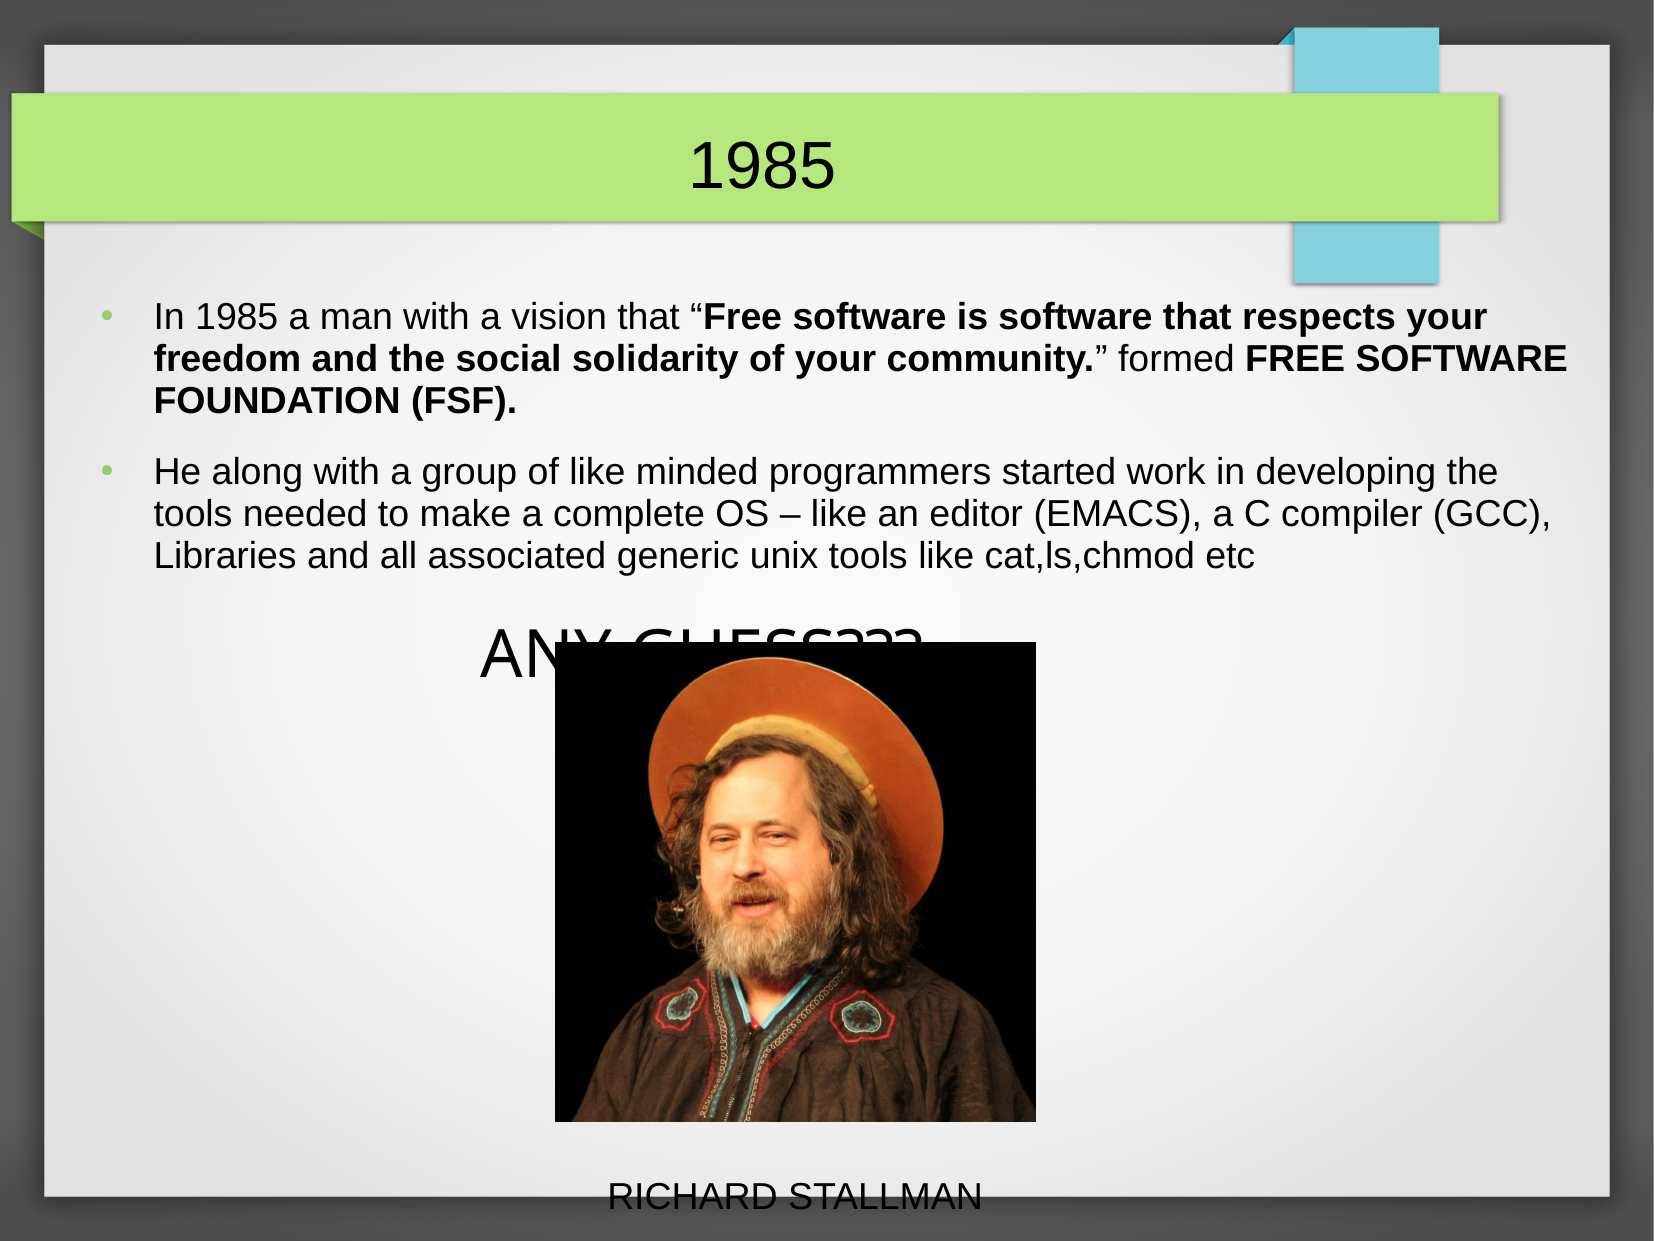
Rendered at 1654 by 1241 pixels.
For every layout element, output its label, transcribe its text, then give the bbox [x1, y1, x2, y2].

title 1985 [40, 90, 1510, 241]
picture [0, 0, 1654, 1241]
list In 1985 a man with a vision that “Free software is software that respects your freedom and the social solidarity of your community.” formed FREE SOFTWARE FOUNDATION (FSF). He along with a group of like minded programmers started work in developing the tools needed to make a complete OS – like an editor (EMACS), a C compiler (GCC), Libraries and all associated generic unix tools like cat,ls,chmod etc ANY GUESS??? [82, 295, 1571, 1015]
